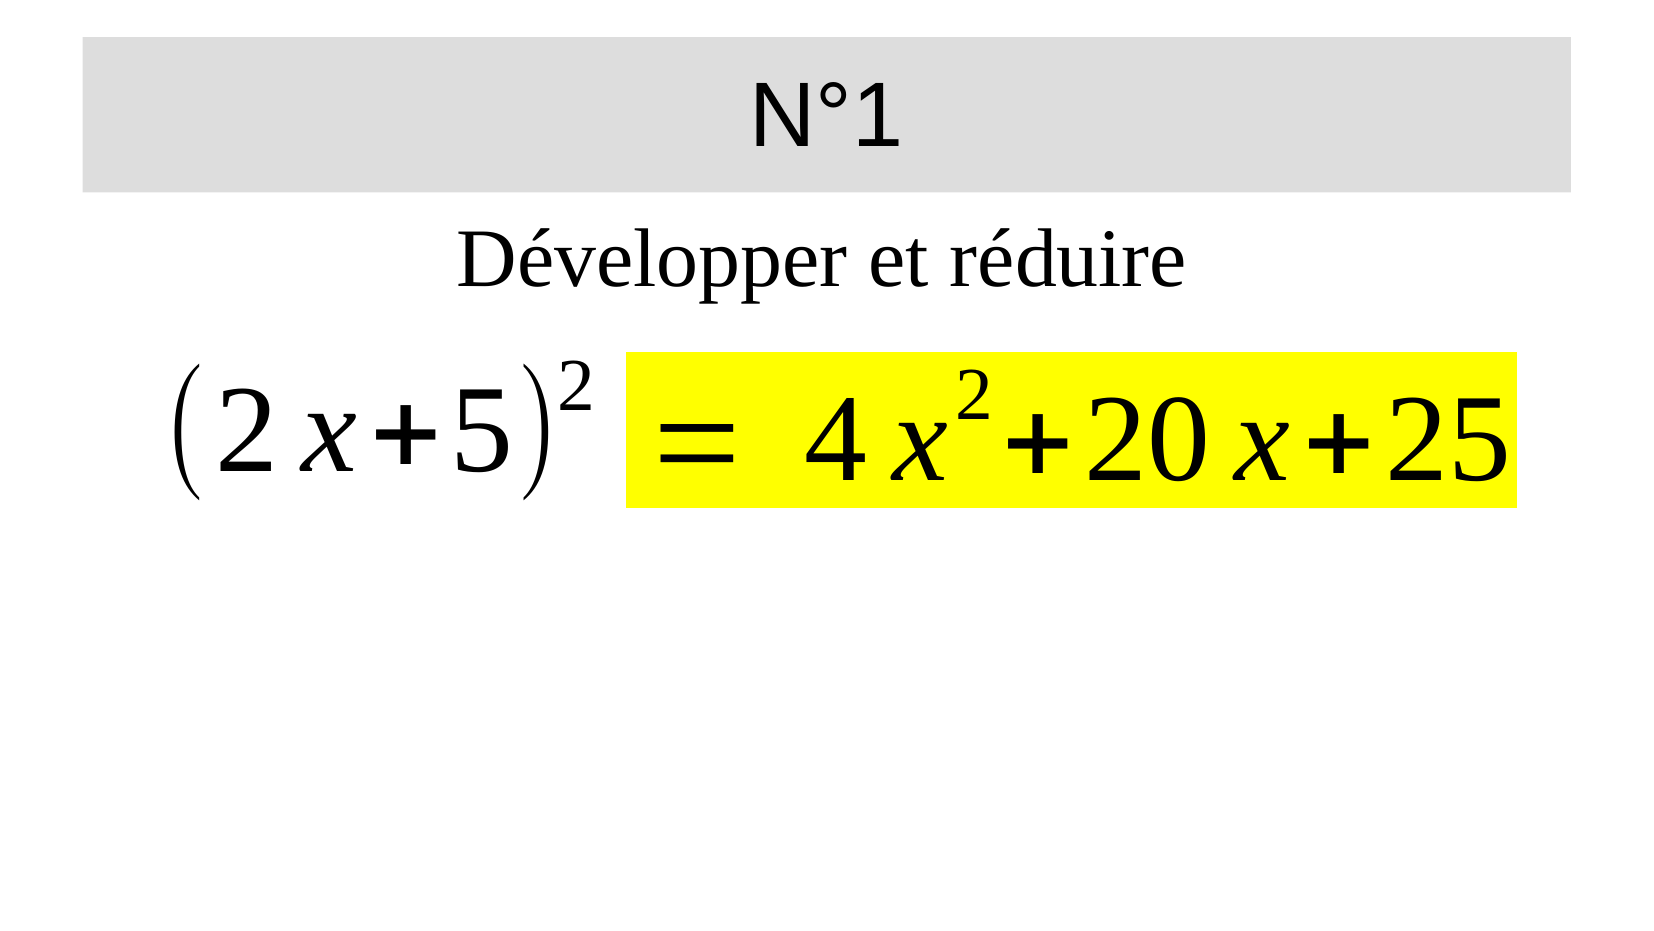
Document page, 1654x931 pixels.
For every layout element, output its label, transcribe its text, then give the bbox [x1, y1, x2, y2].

chart [448, 212, 1196, 305]
chart [158, 343, 603, 508]
chart [625, 352, 1518, 508]
title N°1 [82, 37, 1571, 193]
